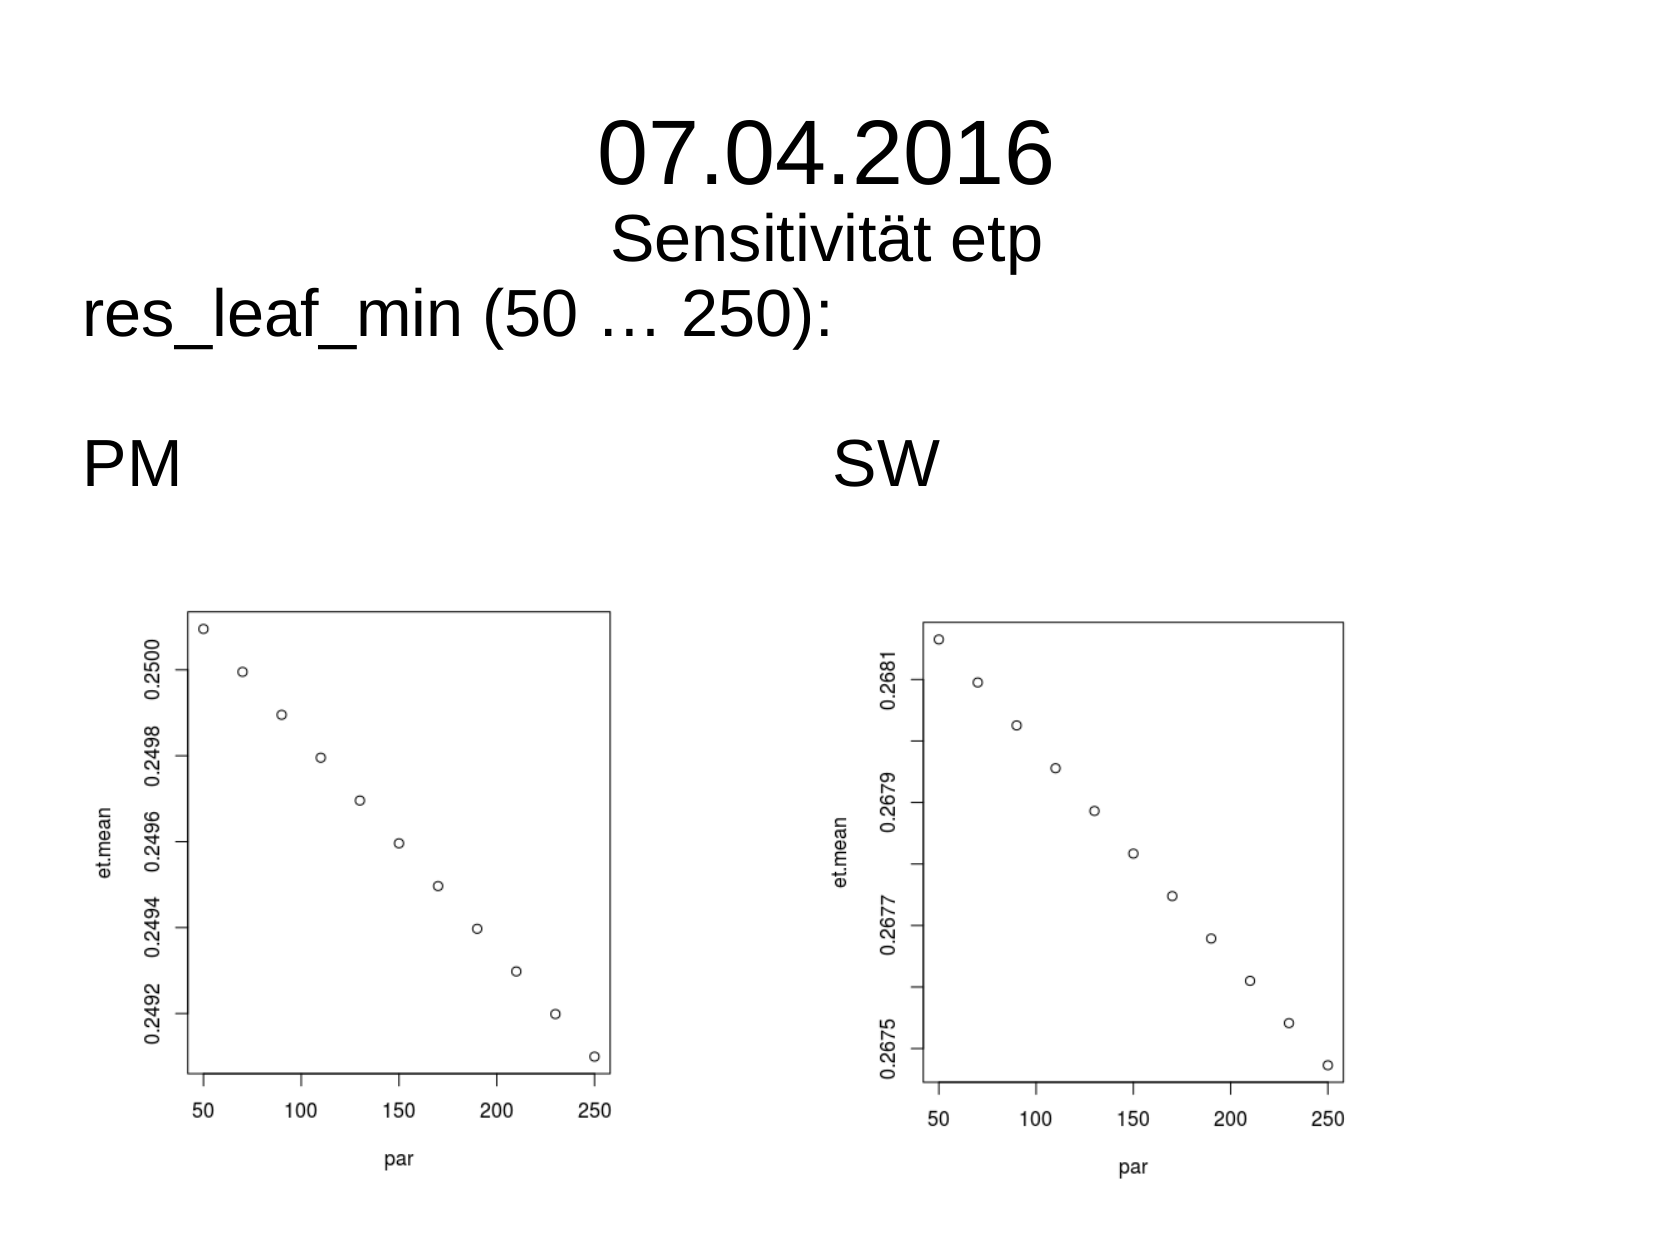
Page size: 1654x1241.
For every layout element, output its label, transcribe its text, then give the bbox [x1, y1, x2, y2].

title 07.04.2016 [82, 49, 1571, 201]
picture [89, 1099, 661, 1197]
subtitle Sensitivität etp res_leaf_min (50 … 250): PM SW [82, 201, 1571, 1099]
picture [825, 524, 1394, 1205]
